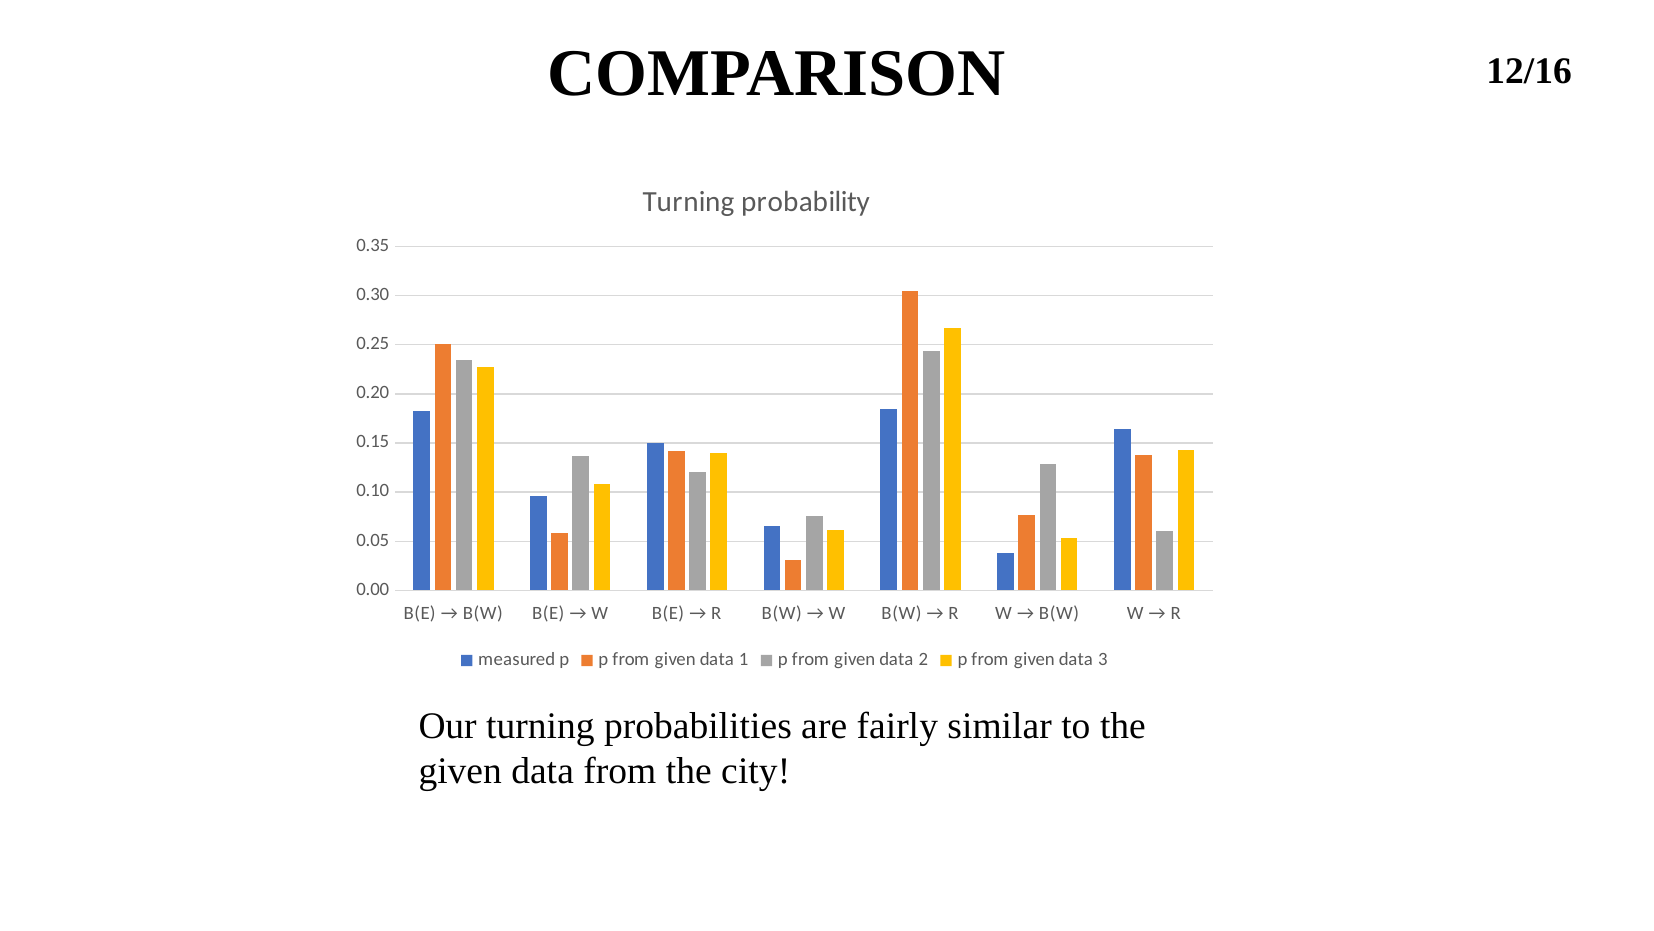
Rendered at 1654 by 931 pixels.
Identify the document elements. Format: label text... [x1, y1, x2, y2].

text_box Our turning probabilities are fairly similar to the given data from the city! [403, 693, 1185, 800]
text_box COMPARISON [532, 21, 1038, 118]
chart [338, 161, 1231, 676]
text_box 12/16 [1471, 38, 1609, 100]
